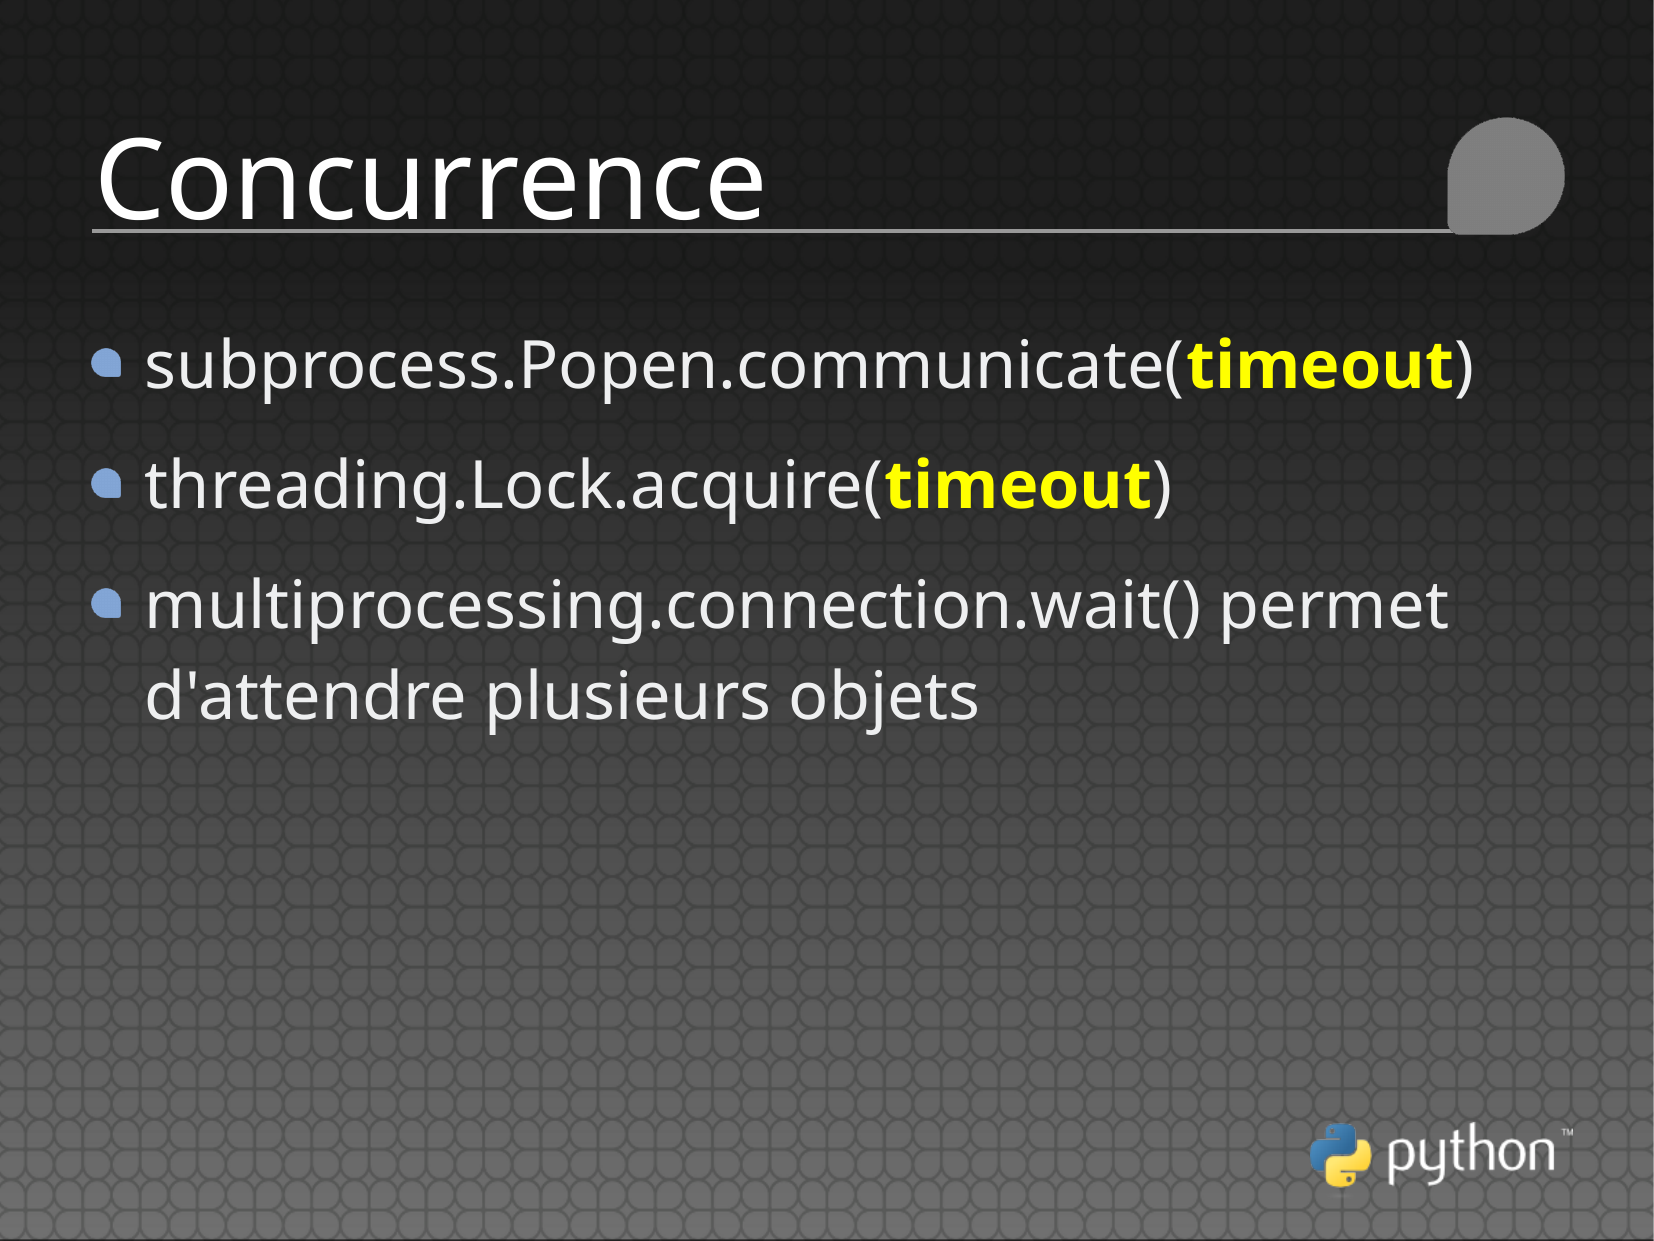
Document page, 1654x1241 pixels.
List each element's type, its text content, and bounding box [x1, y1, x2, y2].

title Concurrence [94, 100, 1426, 251]
picture [0, 0, 1654, 1241]
list subprocess.Popen.communicate(timeout) threading.Lock.acquire(timeout) multiprocessing.connection.wait() permet d'attendre plusieurs objets [74, 196, 1563, 1001]
